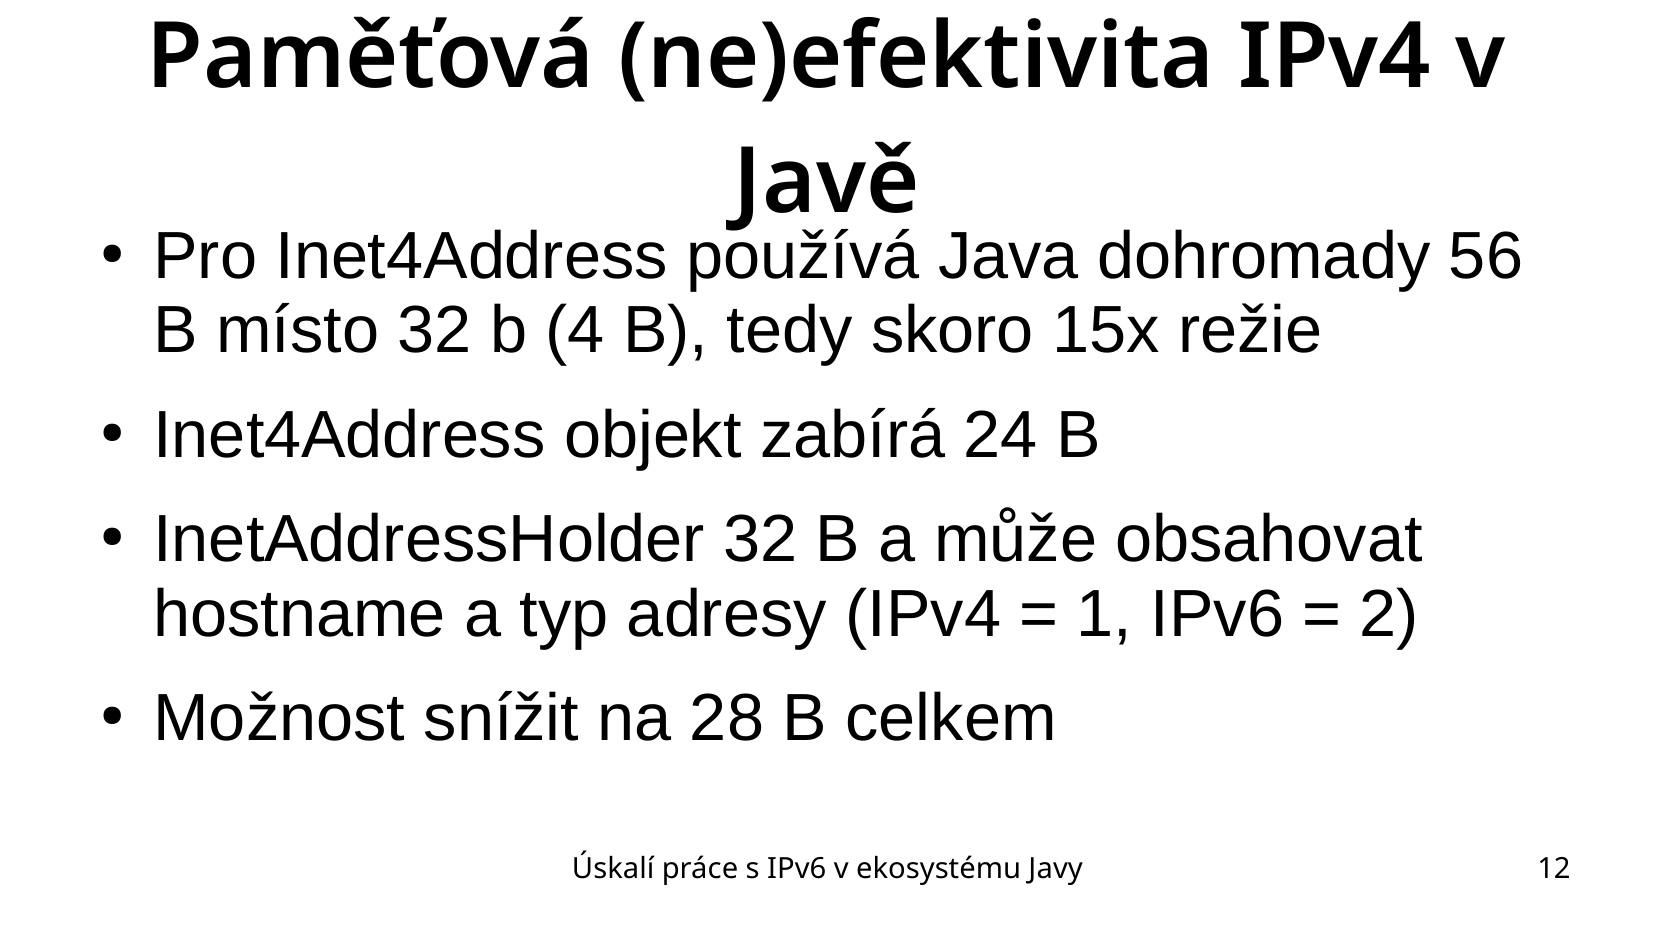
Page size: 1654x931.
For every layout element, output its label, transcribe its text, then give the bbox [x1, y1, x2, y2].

title Paměťová (ne)efektivita IPv4 v Javě [82, 37, 1571, 193]
list Pro Inet4Address používá Java dohromady 56 B místo 32 b (4 B), tedy skoro 15x režie Inet4Address objekt zabírá 24 B InetAddressHolder 32 B a může obsahovat hostname a typ adresy (IPv4 = 1, IPv6 = 2) Možnost snížit na 28 B celkem [82, 217, 1571, 826]
